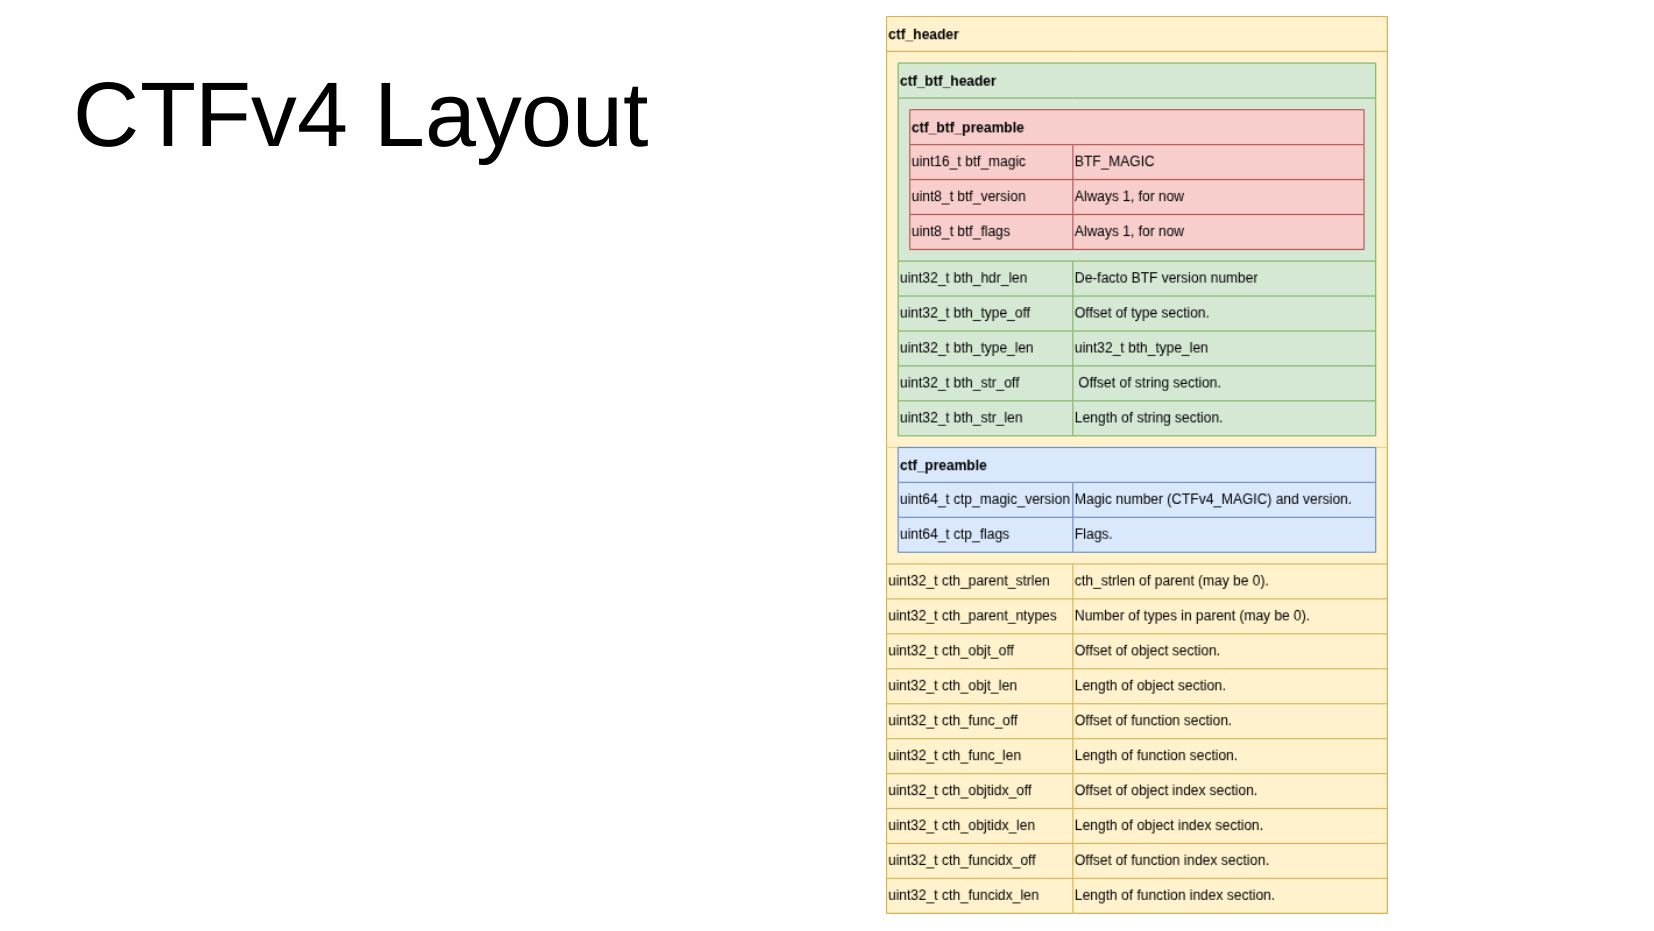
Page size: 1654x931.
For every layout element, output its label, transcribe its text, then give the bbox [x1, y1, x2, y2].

picture [886, 16, 1388, 914]
title CTFv4 Layout [11, 37, 713, 193]
